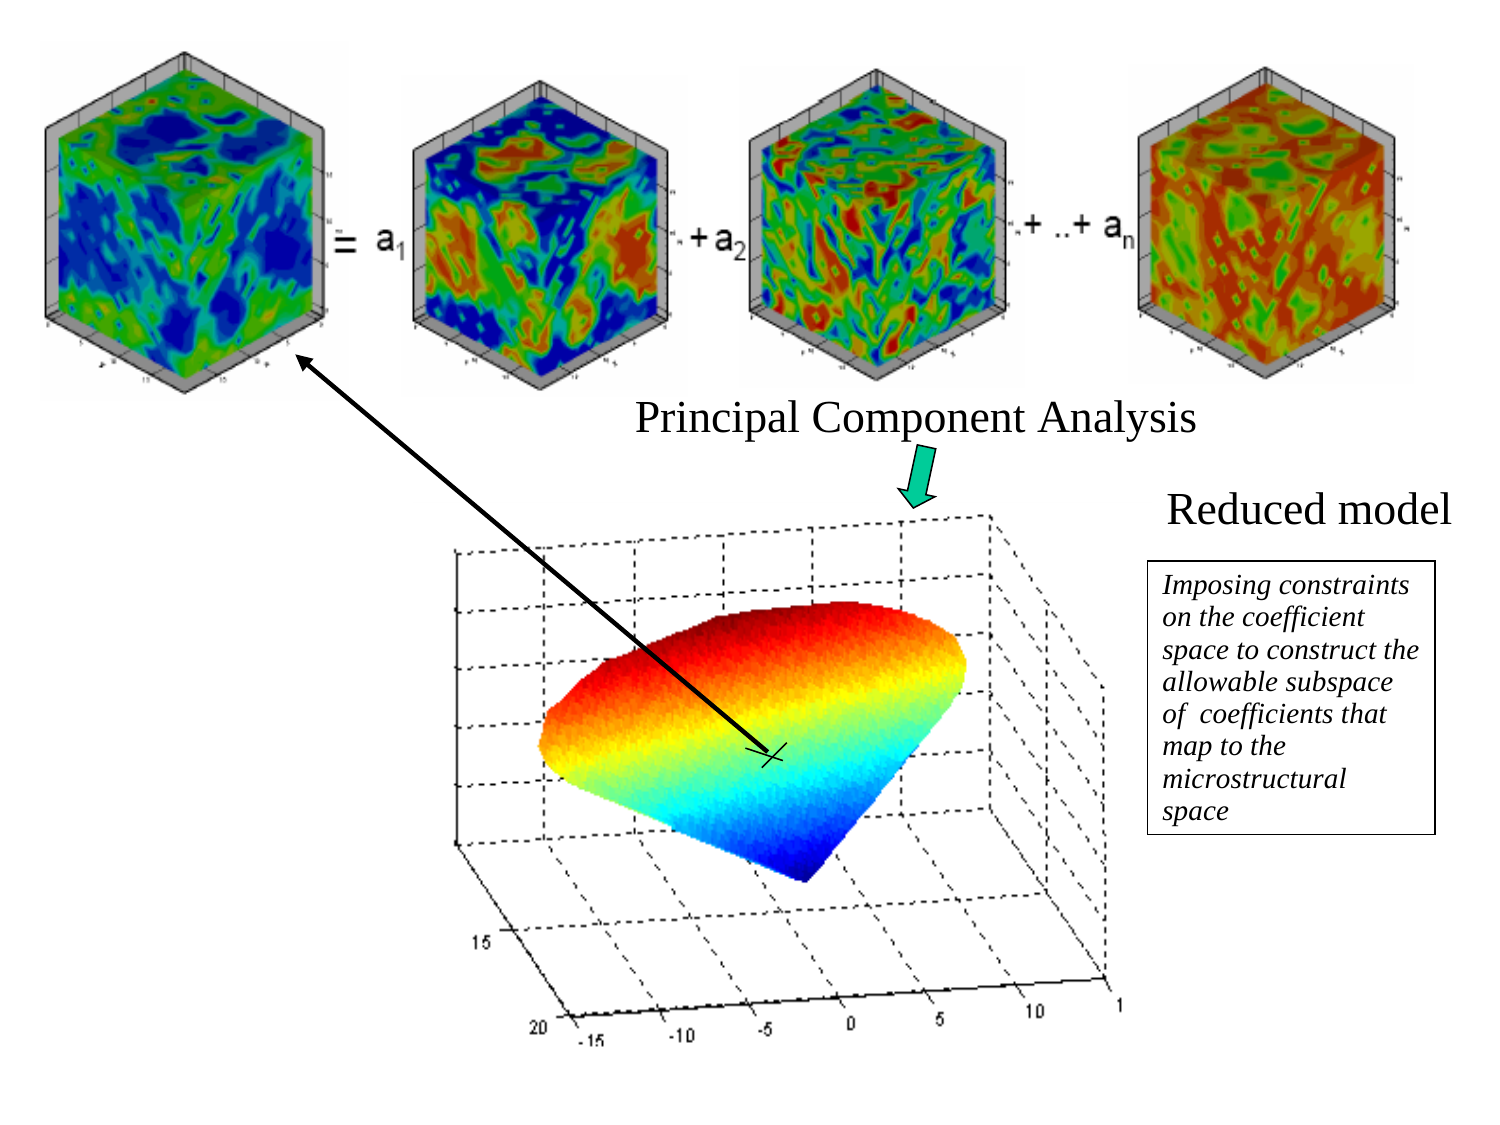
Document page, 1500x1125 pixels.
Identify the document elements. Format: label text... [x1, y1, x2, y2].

text_box Imposing constraints on the coefficient space to construct the allowable subspace of coefficients that map to the microstructural space [1147, 560, 1436, 835]
text_box Principal Component Analysis [620, 383, 1300, 451]
picture [413, 501, 1152, 1063]
text_box Reduced model [1151, 475, 1477, 542]
picture [29, 29, 1418, 414]
